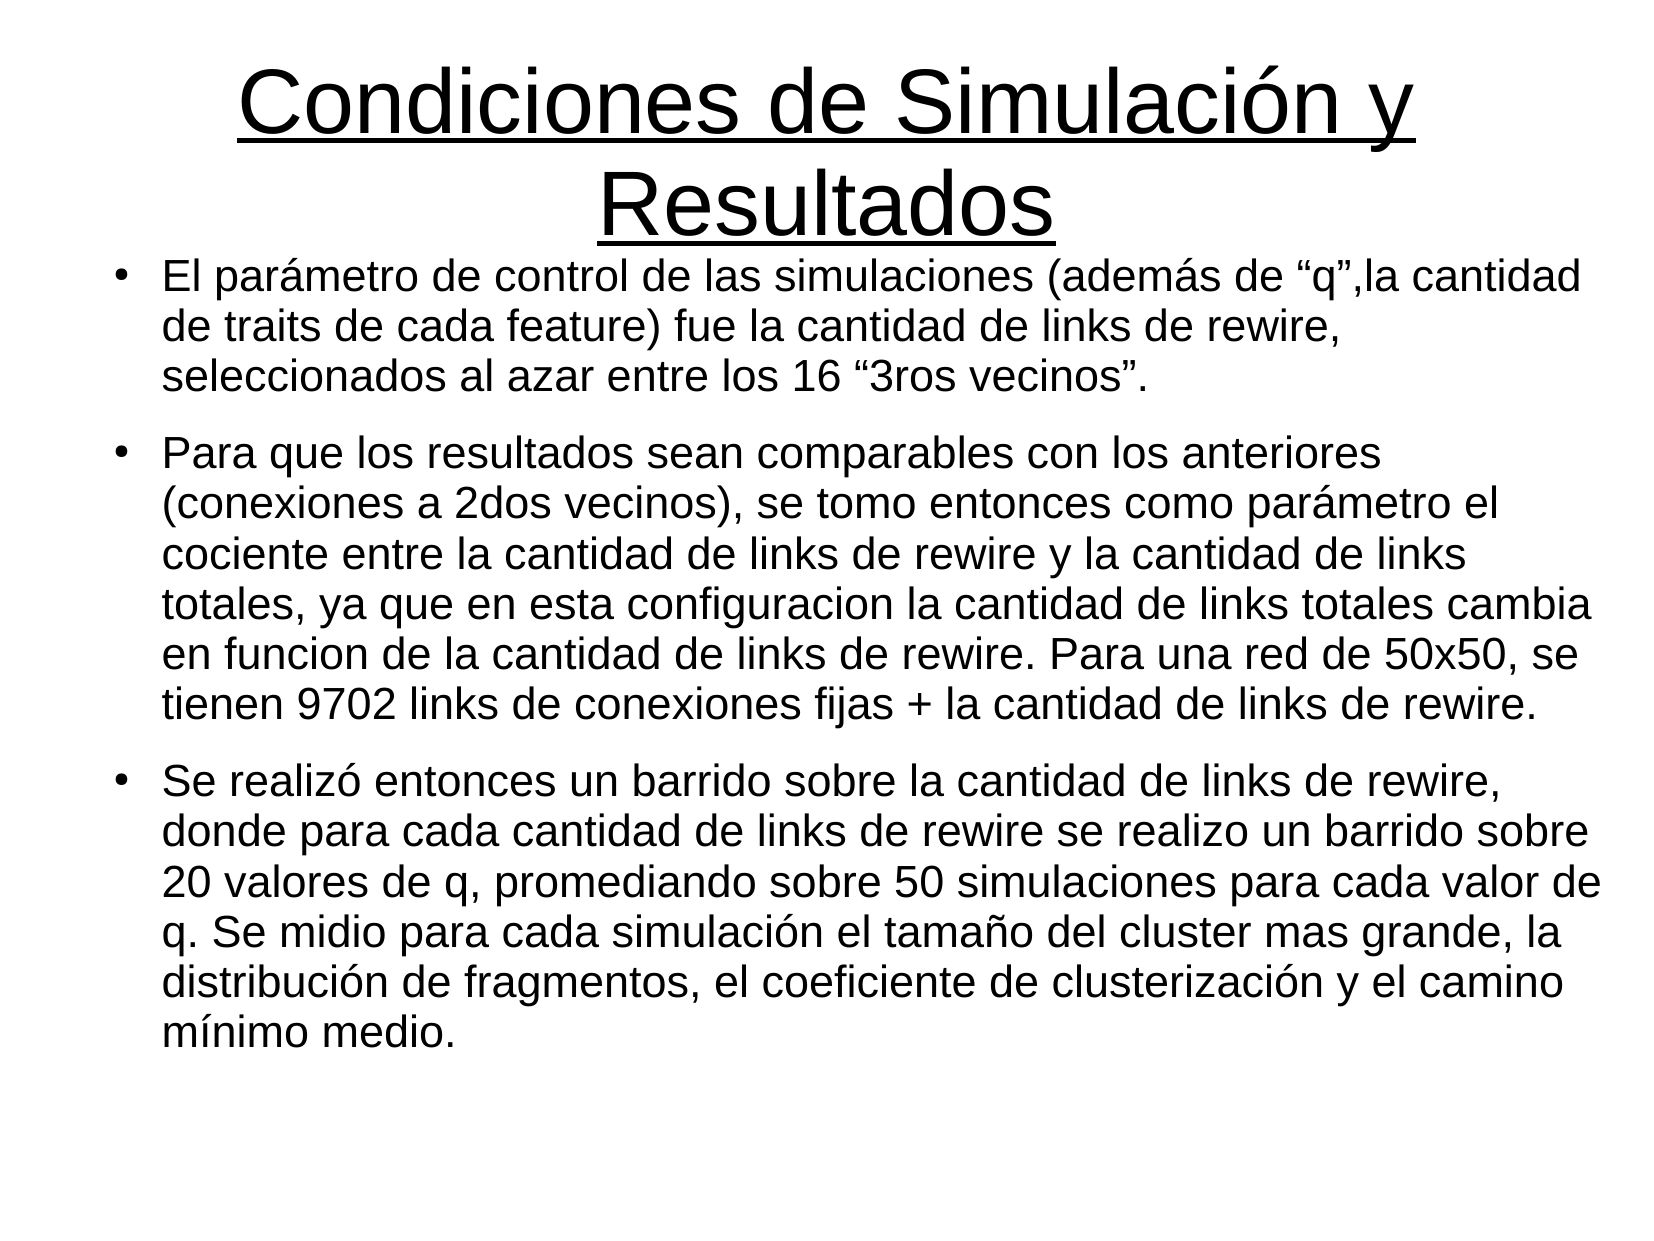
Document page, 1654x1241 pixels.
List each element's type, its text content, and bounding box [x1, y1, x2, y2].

list El parámetro de control de las simulaciones (además de “q”,la cantidad de traits de cada feature) fue la cantidad de links de rewire, seleccionados al azar entre los 16 “3ros vecinos”. Para que los resultados sean comparables con los anteriores (conexiones a 2dos vecinos), se tomo entonces como parámetro el cociente entre la cantidad de links de rewire y la cantidad de links totales, ya que en esta configuracion la cantidad de links totales cambia en funcion de la cantidad de links de rewire. Para una red de 50x50, se tienen 9702 links de conexiones fijas + la cantidad de links de rewire. Se realizó entonces un barrido sobre la cantidad de links de rewire, donde para cada cantidad de links de rewire se realizo un barrido sobre 20 valores de q, promediando sobre 50 simulaciones para cada valor de q. Se midio para cada simulación el tamaño del cluster mas grande, la distribución de fragmentos, el coeficiente de clusterización y el camino mínimo medio. [97, 250, 1606, 1171]
title Condiciones de Simulación y Resultados [82, 49, 1571, 257]
